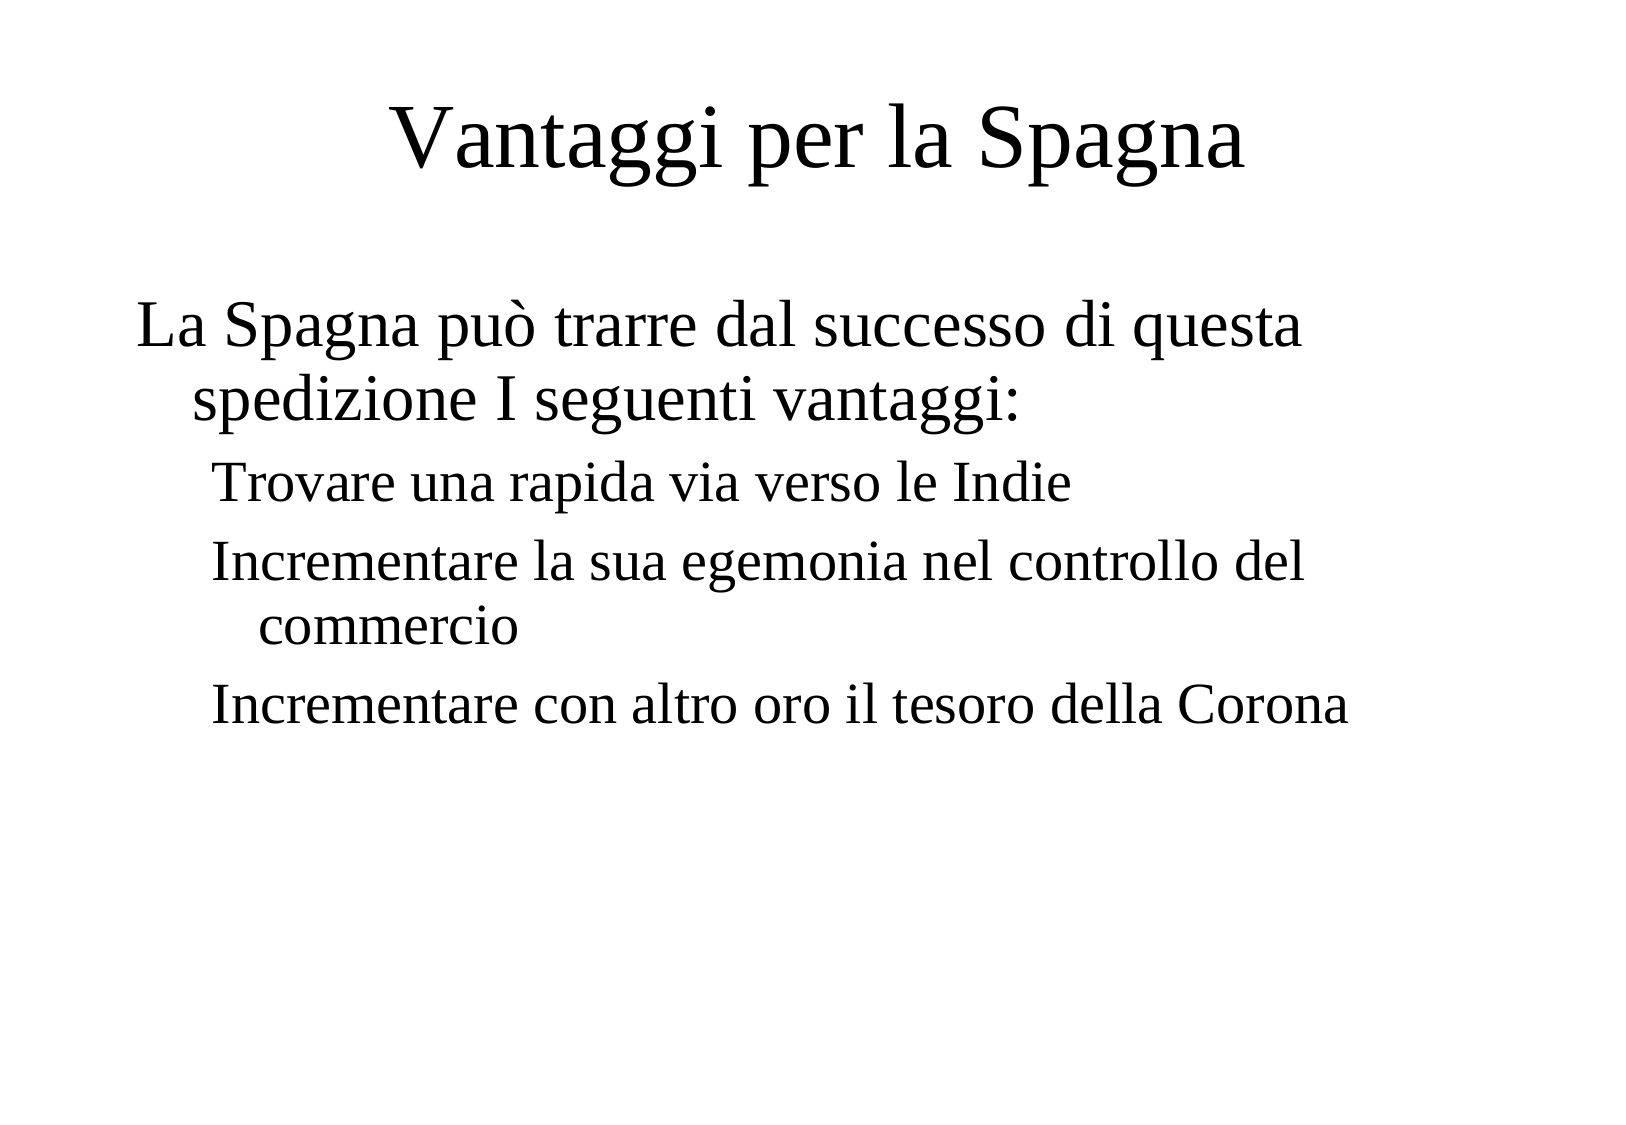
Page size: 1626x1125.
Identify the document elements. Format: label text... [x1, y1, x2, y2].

list La Spagna può trarre dal successo di questa spedizione I seguenti vantaggi: Trovare una rapida via verso le Indie Incrementare la sua egemonia nel controllo del commercio Incrementare con altro oro il tesoro della Corona [121, 278, 1504, 1001]
title Vantaggi per la Spagna [127, 42, 1509, 231]
